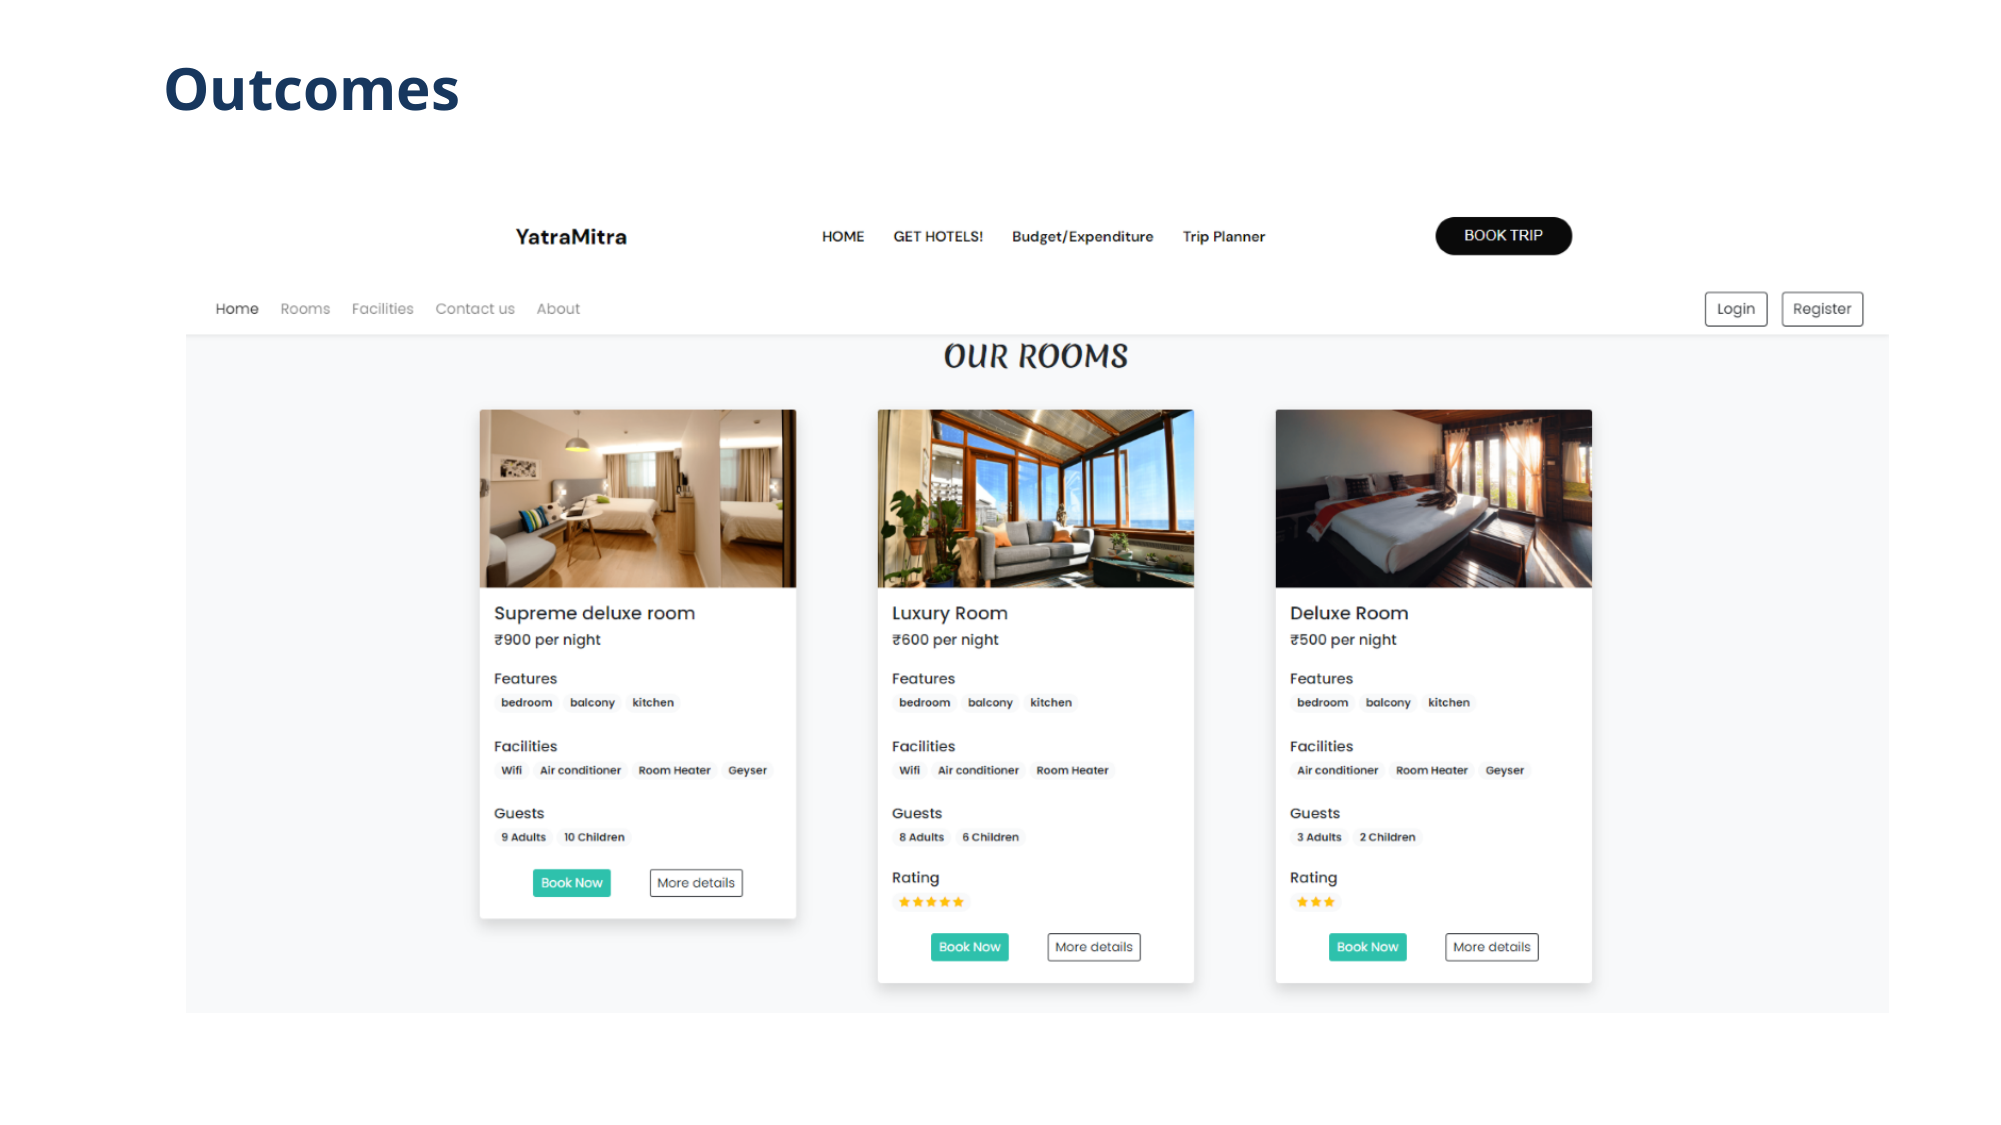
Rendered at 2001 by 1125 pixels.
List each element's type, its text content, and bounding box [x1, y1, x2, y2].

picture [186, 200, 1889, 1013]
title Outcomes [133, 45, 1884, 126]
